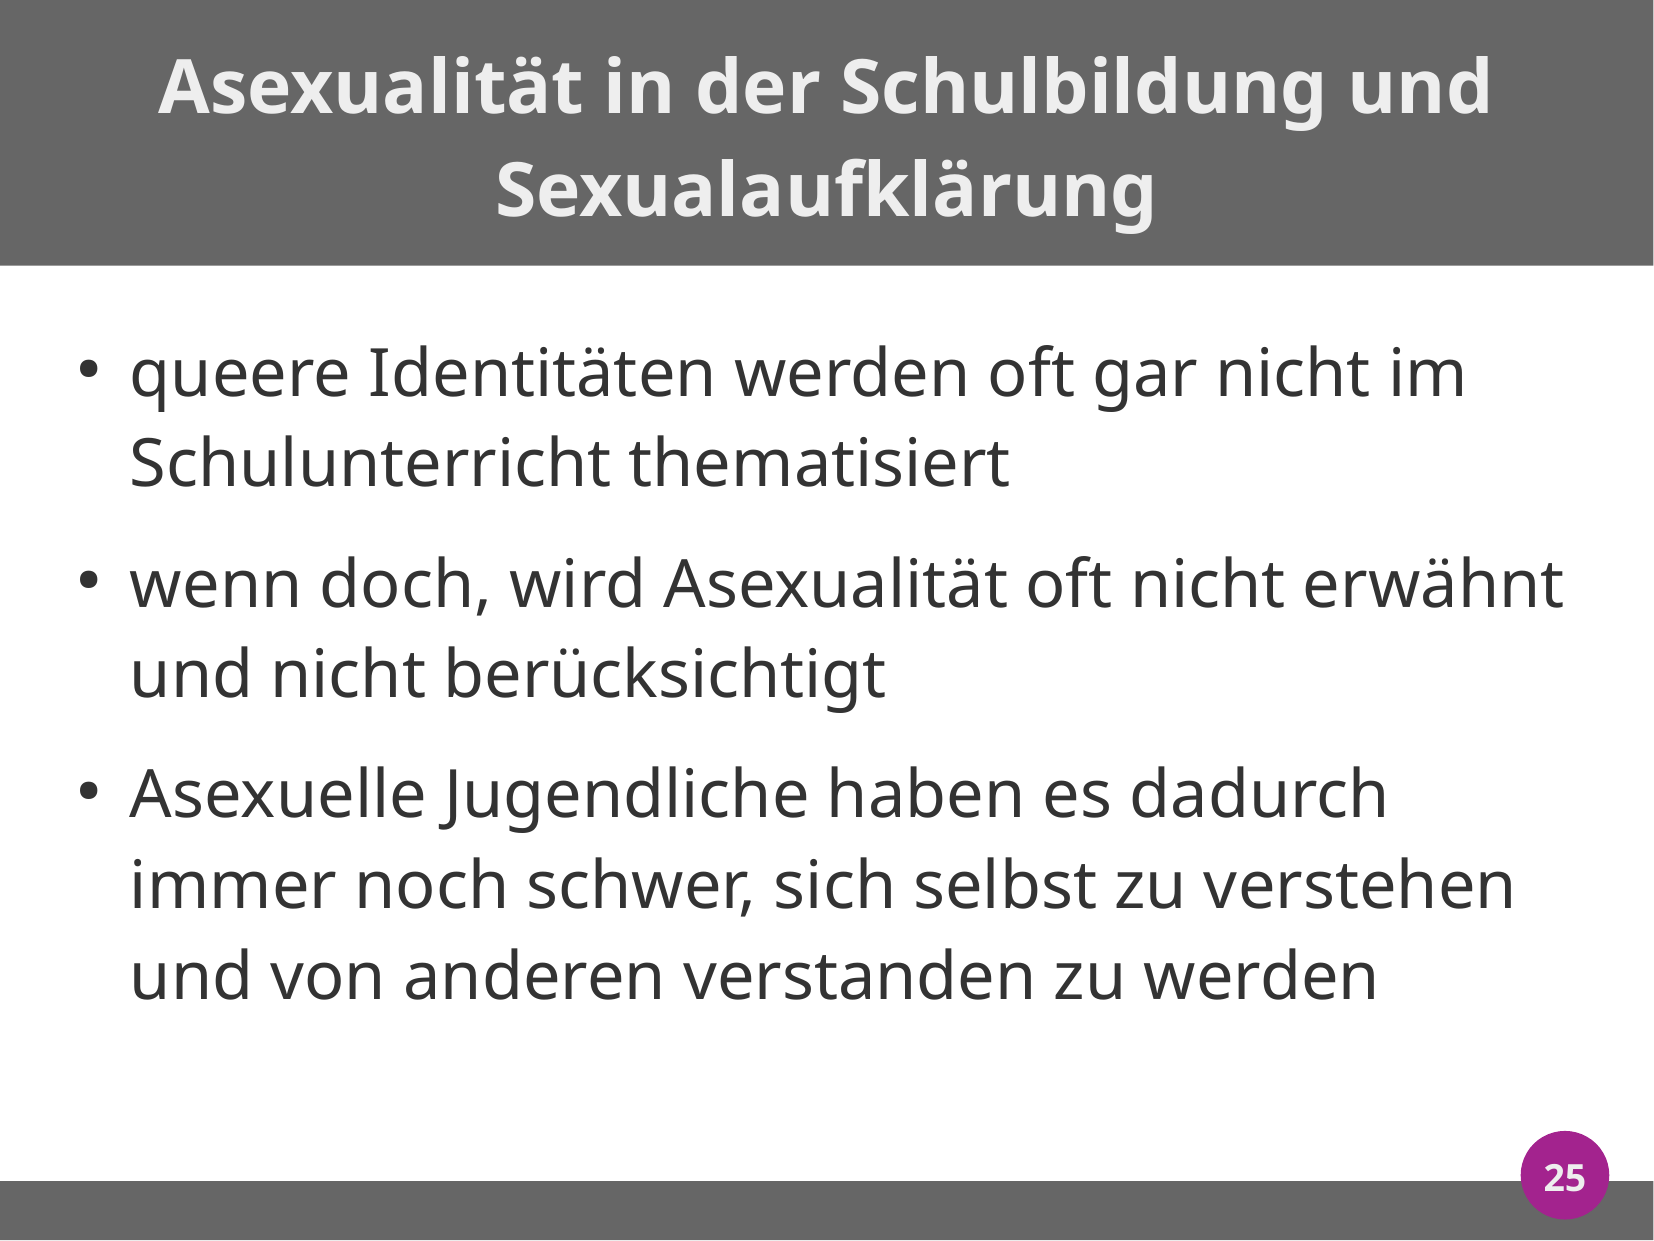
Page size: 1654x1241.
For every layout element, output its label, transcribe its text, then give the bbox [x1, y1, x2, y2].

list queere Identitäten werden oft gar nicht im Schulunterricht thematisiert wenn doch, wird Asexualität oft nicht erwähnt und nicht berücksichtigt Asexuelle Jugendliche haben es dadurch immer noch schwer, sich selbst zu verstehen und von anderen verstanden zu werden [59, 324, 1595, 1152]
title Asexualität in der Schulbildung und Sexualaufklärung [59, 11, 1595, 260]
